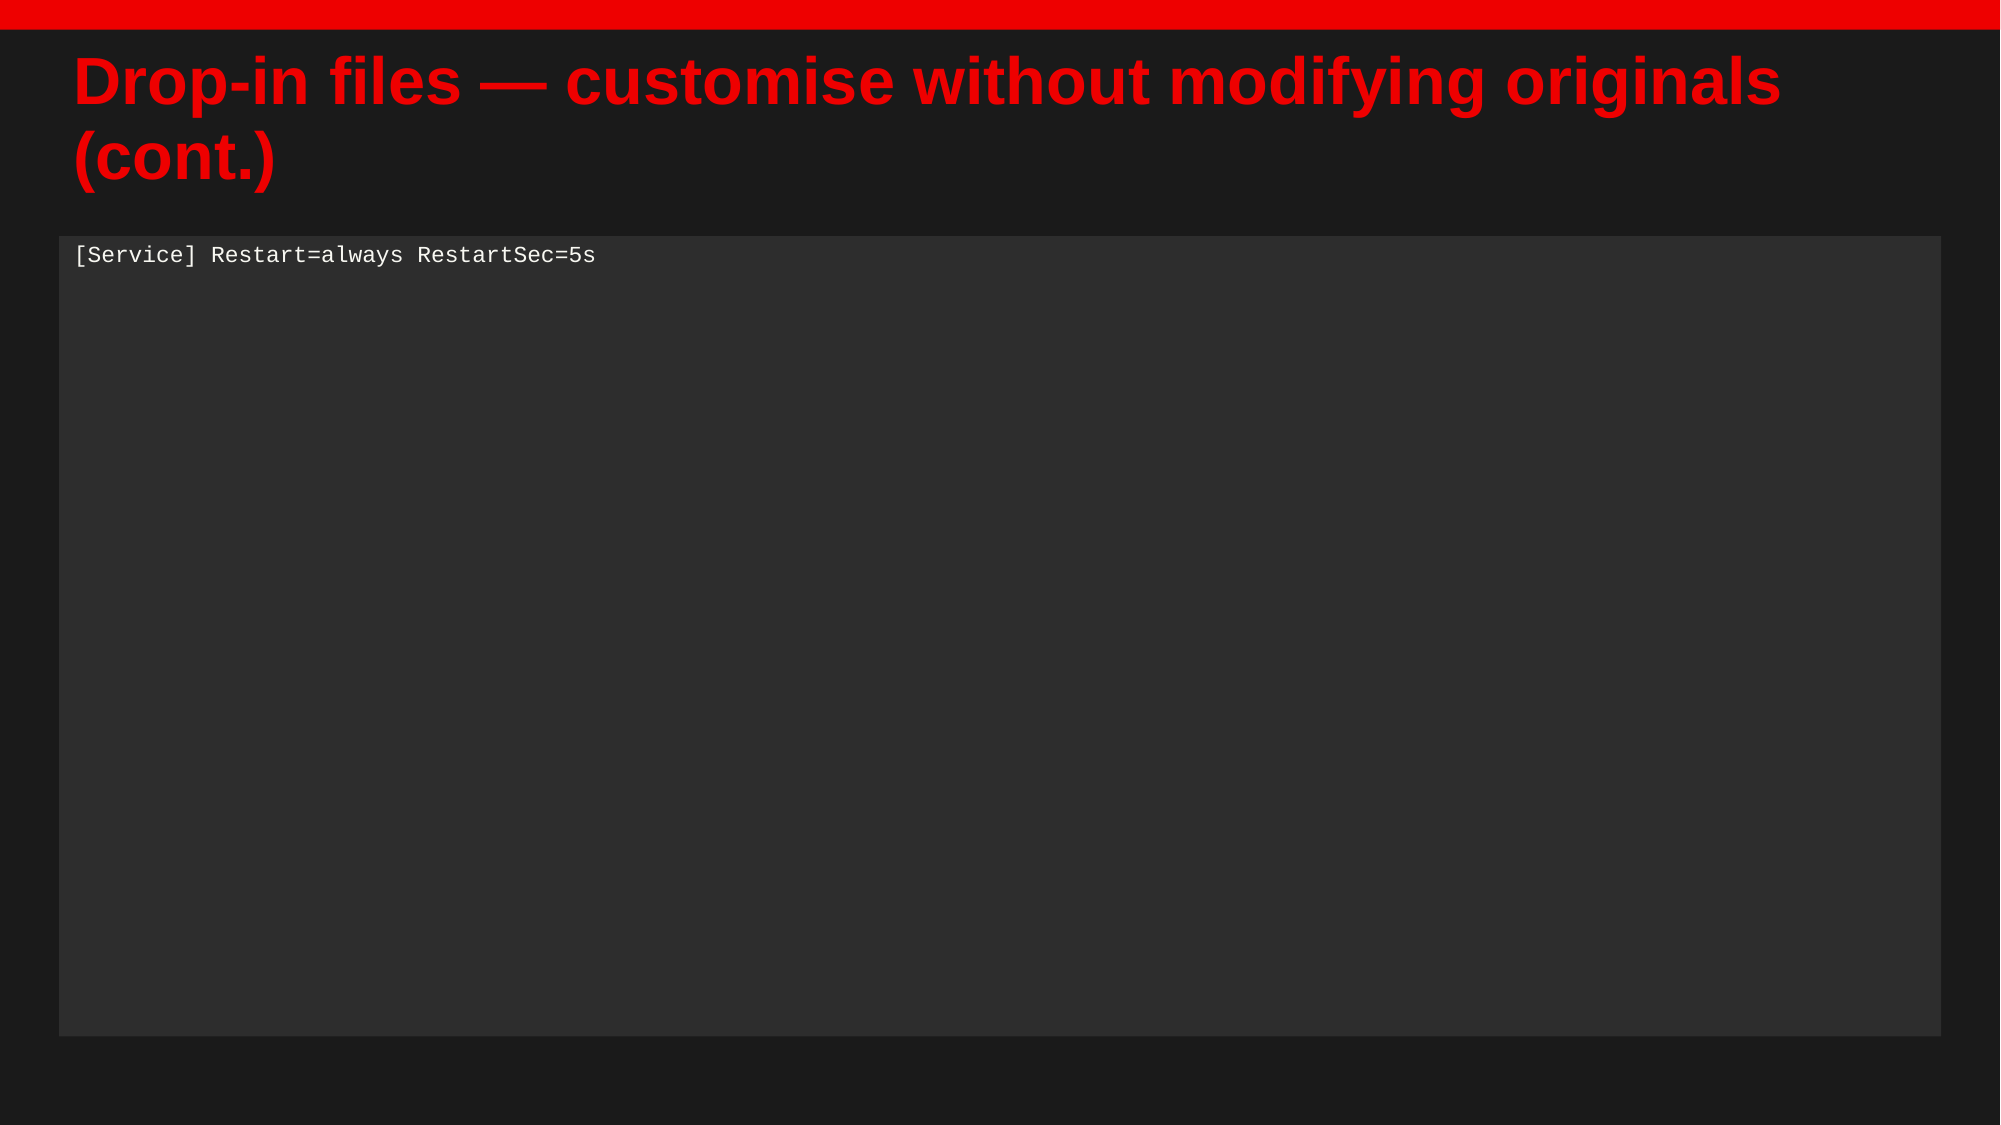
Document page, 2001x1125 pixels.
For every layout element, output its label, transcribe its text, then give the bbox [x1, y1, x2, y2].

text_box Drop-in files — customise without modifying originals (cont.) [59, 36, 1942, 208]
text_box [Service] Restart=always RestartSec=5s [59, 236, 1942, 1037]
text_box [0, 0, 2001, 30]
